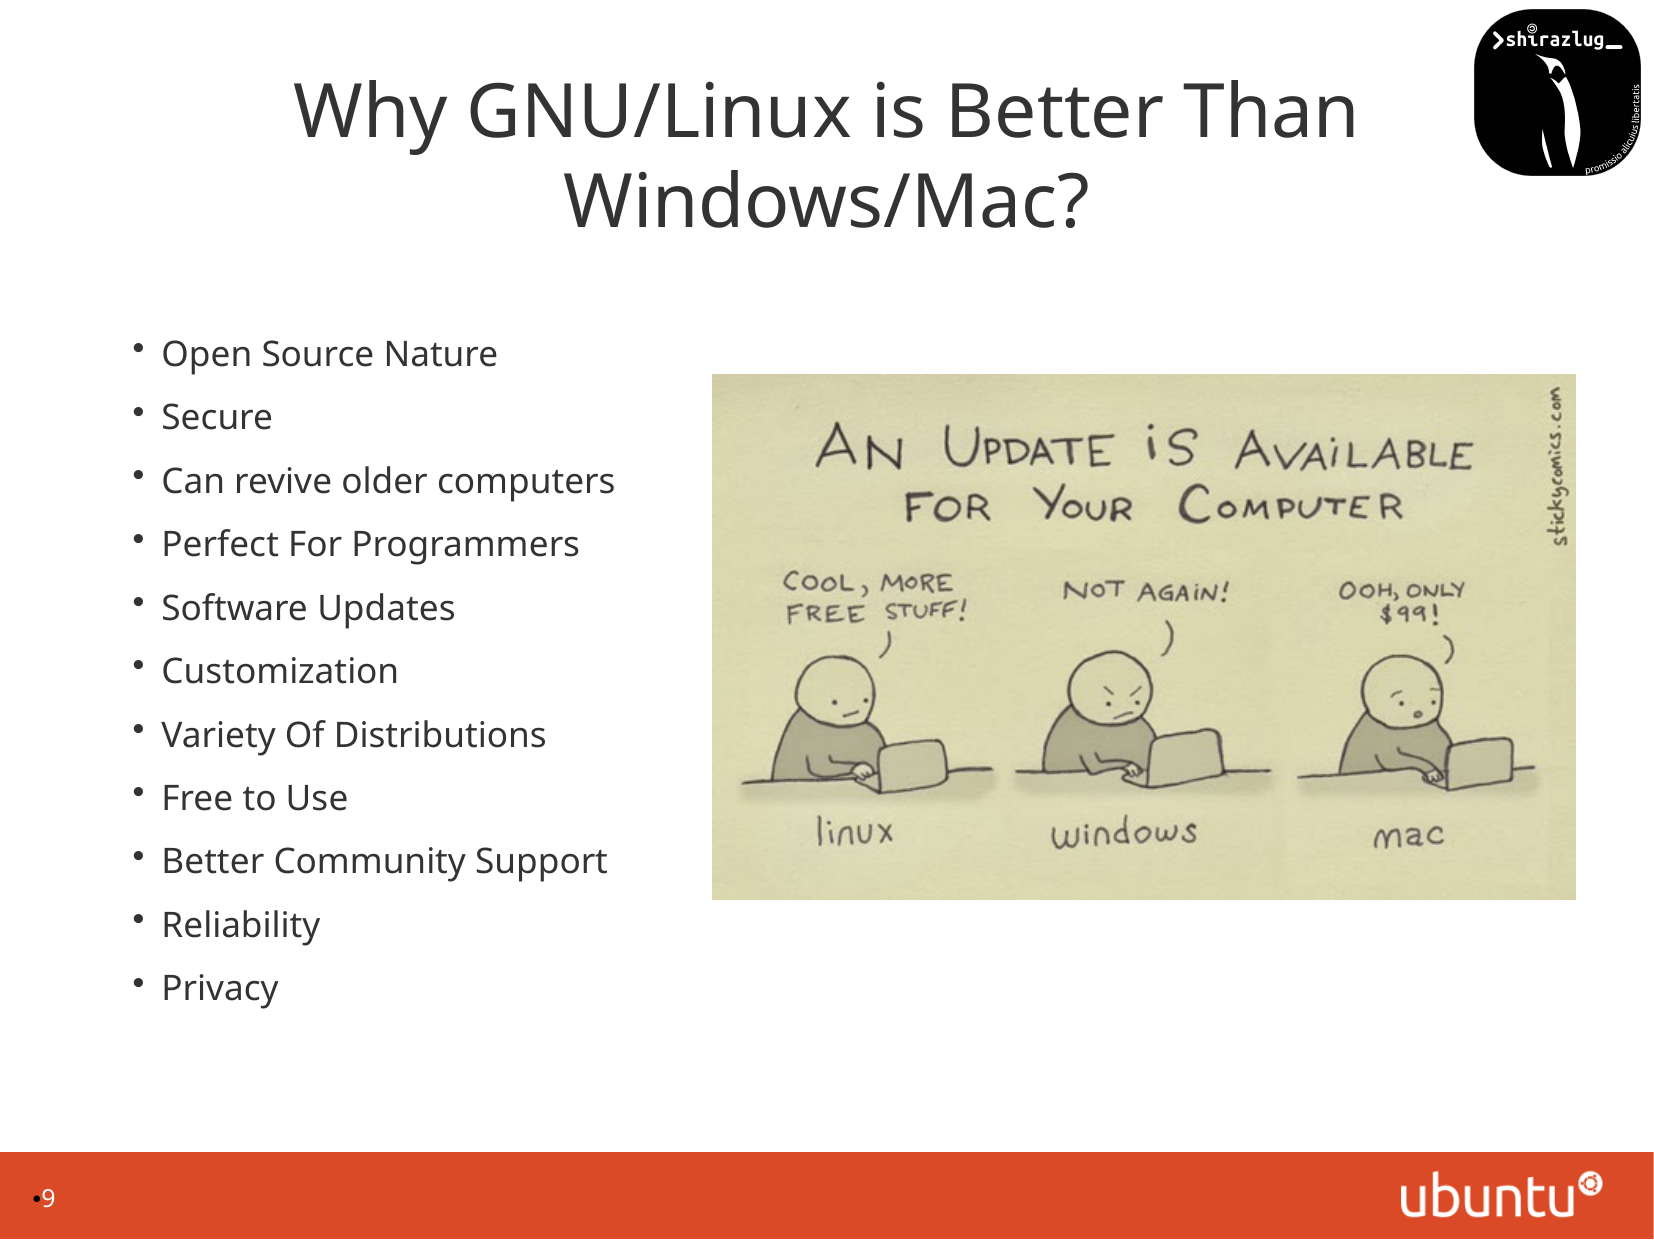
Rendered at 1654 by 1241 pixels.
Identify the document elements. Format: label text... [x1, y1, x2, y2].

picture [712, 374, 1576, 901]
list Open Source Nature Secure Can revive older computers Perfect For Programmers Software Updates Customization Variety Of Distributions Free to Use Better Community Support Reliability Privacy [87, 301, 1579, 1022]
picture [0, 1152, 1654, 1239]
picture [1474, 9, 1641, 176]
title Why GNU/Linux is Better Than Windows/Mac? [82, 49, 1571, 257]
